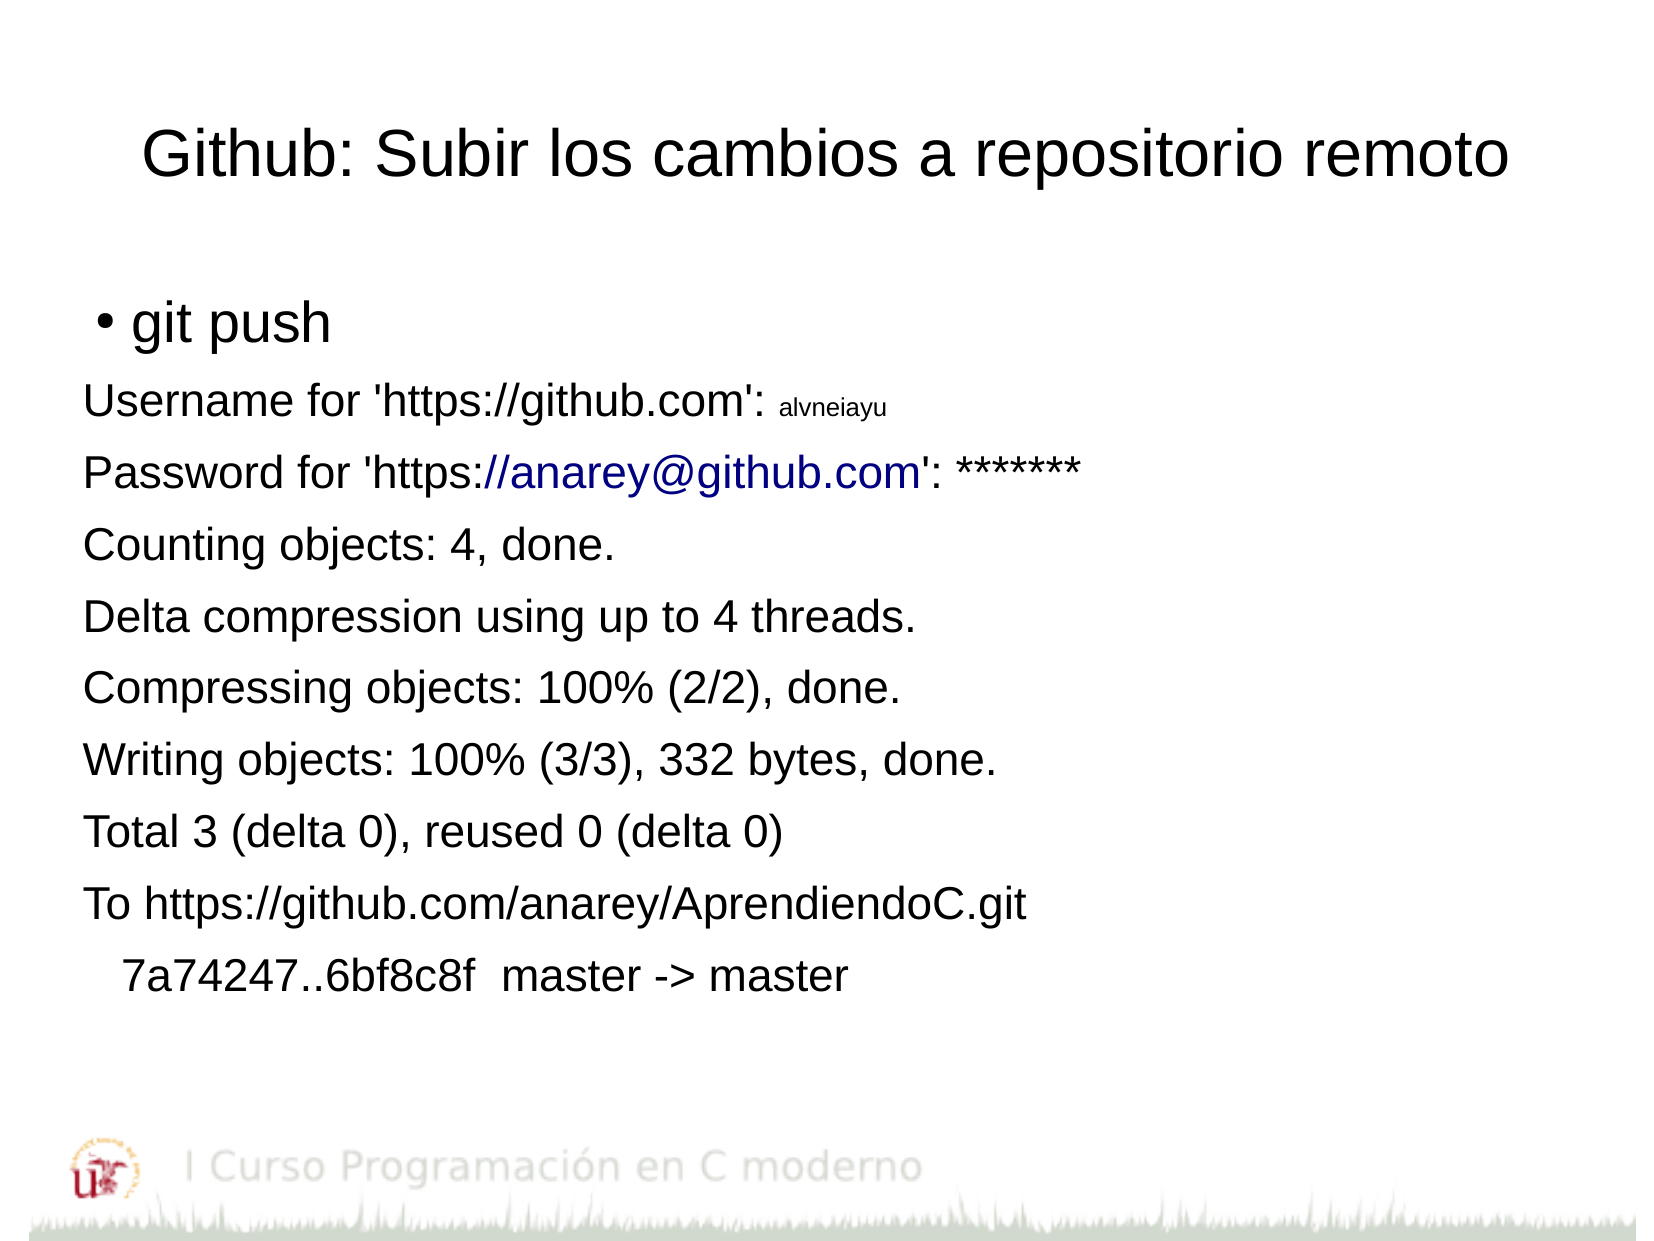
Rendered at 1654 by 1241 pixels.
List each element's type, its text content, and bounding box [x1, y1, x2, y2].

picture [29, 1133, 1636, 1241]
title Github: Subir los cambios a repositorio remoto [82, 49, 1571, 257]
list git push Username for 'https://github.com': alvneiayu Password for 'https://anarey@github.com': ******* Counting objects: 4, done. Delta compression using up to 4 threads. Compressing objects: 100% (2/2), done. Writing objects: 100% (3/3), 332 bytes, done. Total 3 (delta 0), reused 0 (delta 0) To https://github.com/anarey/AprendiendoC.git 7a74247..6bf8c8f master -> master [82, 290, 1538, 1010]
